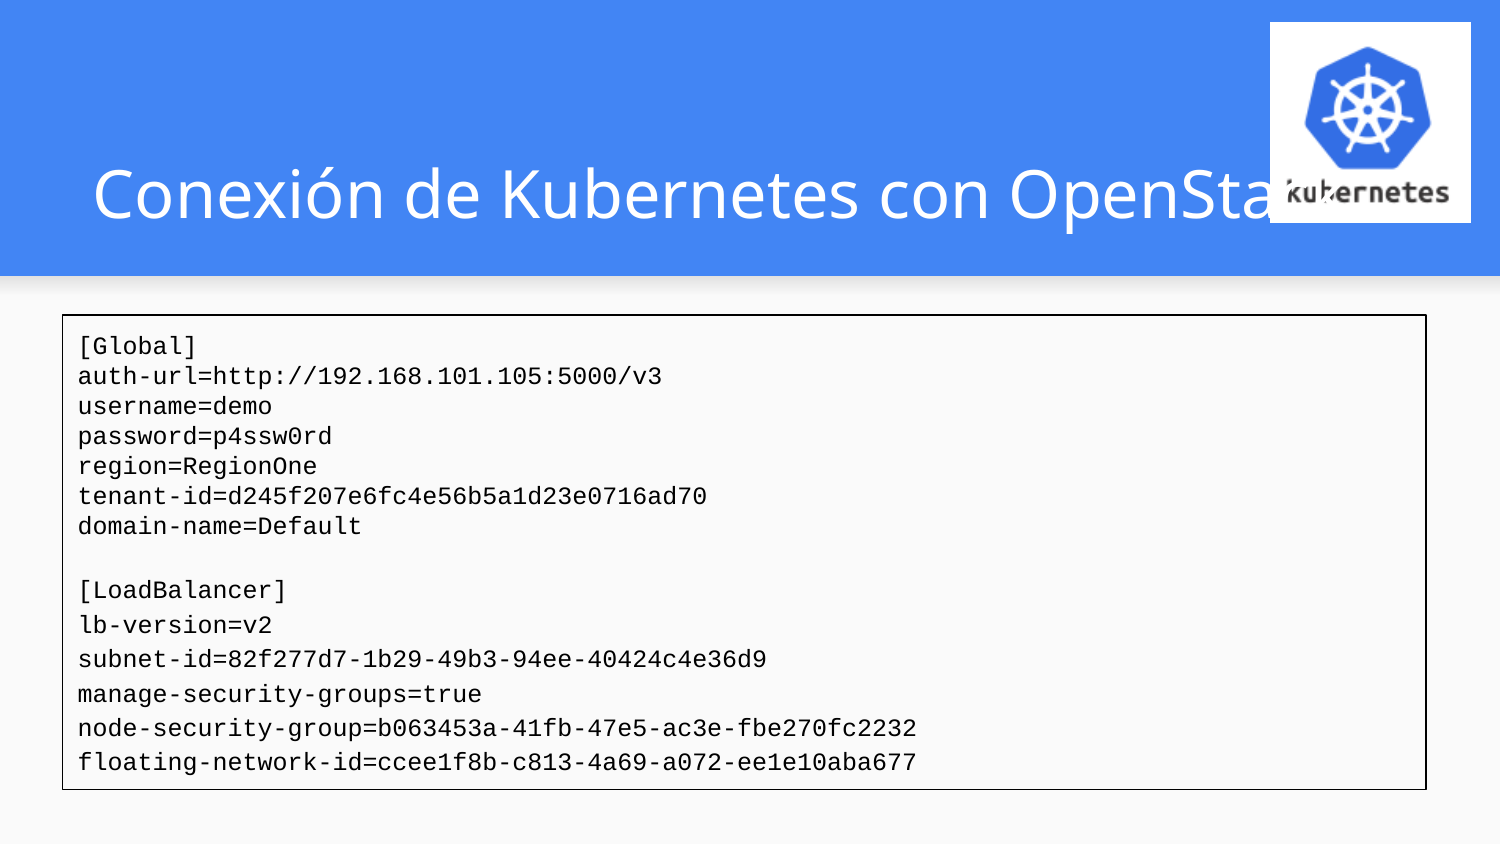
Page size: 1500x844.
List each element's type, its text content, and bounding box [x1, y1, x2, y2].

title Conexión de Kubernetes con OpenStack [77, 121, 1427, 248]
text_box [Global] auth-url=http://192.168.101.105:5000/v3 username=demo password=p4ssw0rd region=RegionOne tenant-id=d245f207e6fc4e56b5a1d23e0716ad70 domain-name=Default [LoadBalancer] lb-version=v2 subnet-id=82f277d7-1b29-49b3-94ee-40424c4e36d9 manage-security-groups=true node-security-group=b063453a-41fb-47e5-ac3e-fbe270fc2232 floating-network-id=ccee1f8b-c813-4a69-a072-ee1e10aba677 [62, 314, 1427, 790]
picture [1270, 22, 1471, 223]
